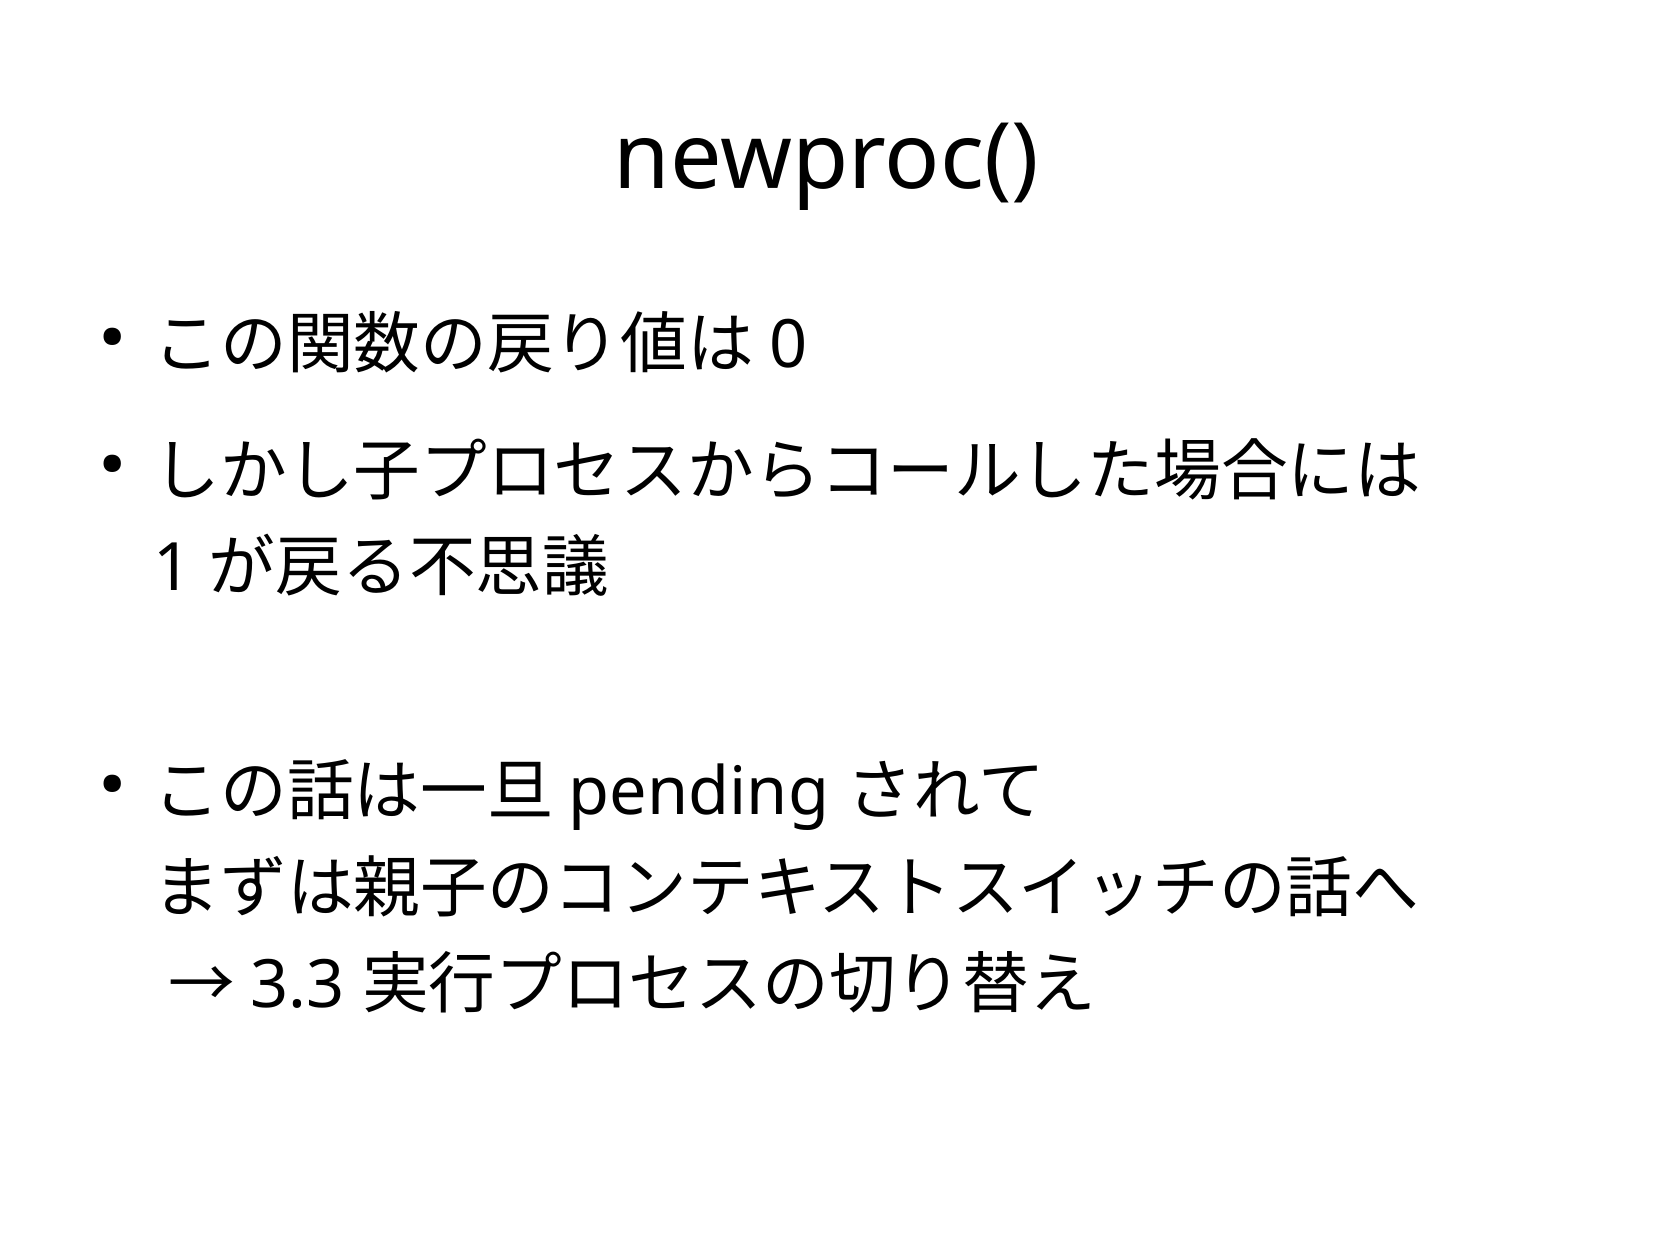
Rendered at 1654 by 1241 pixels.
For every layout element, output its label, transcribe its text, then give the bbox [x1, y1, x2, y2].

title newproc() [82, 49, 1571, 257]
list この関数の戻り値は 0 しかし子プロセスからコールした場合には 1 が戻る不思議 この話は一旦 pending されて まずは親子のコンテキストスイッチの話へ → 3.3 実行プロセスの切り替え [82, 290, 1538, 1170]
